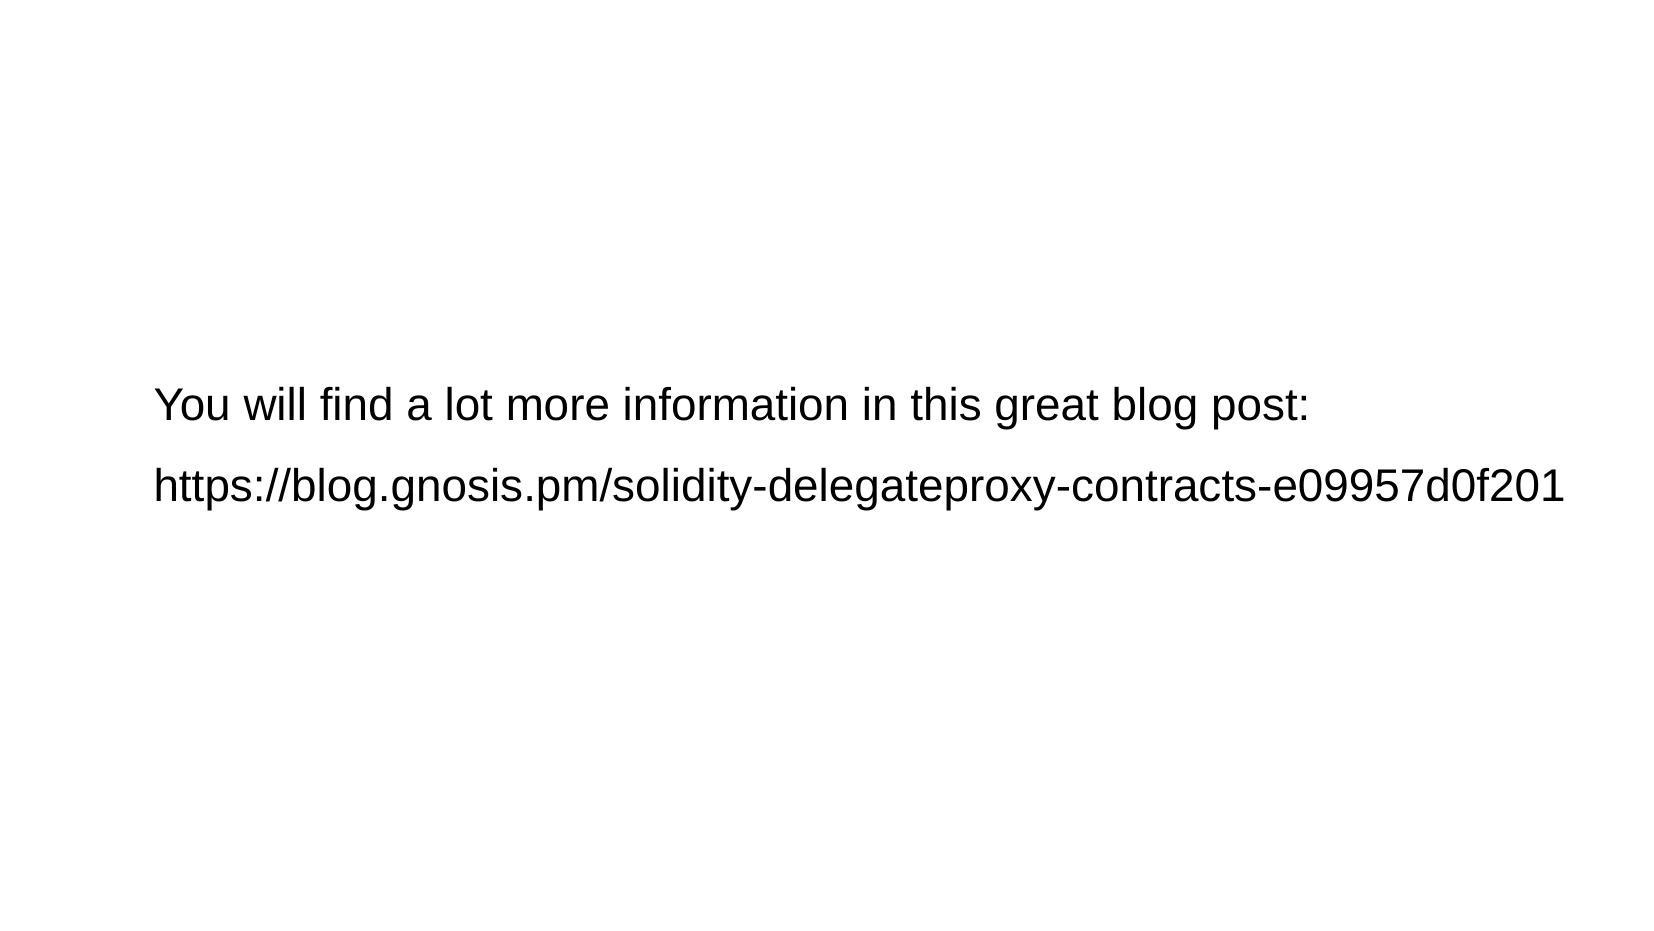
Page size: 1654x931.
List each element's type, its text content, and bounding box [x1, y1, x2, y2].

list You will find a lot more information in this great blog post: https://blog.gnosis.pm/solidity-delegateproxy-contracts-e09957d0f201 [82, 217, 1571, 758]
